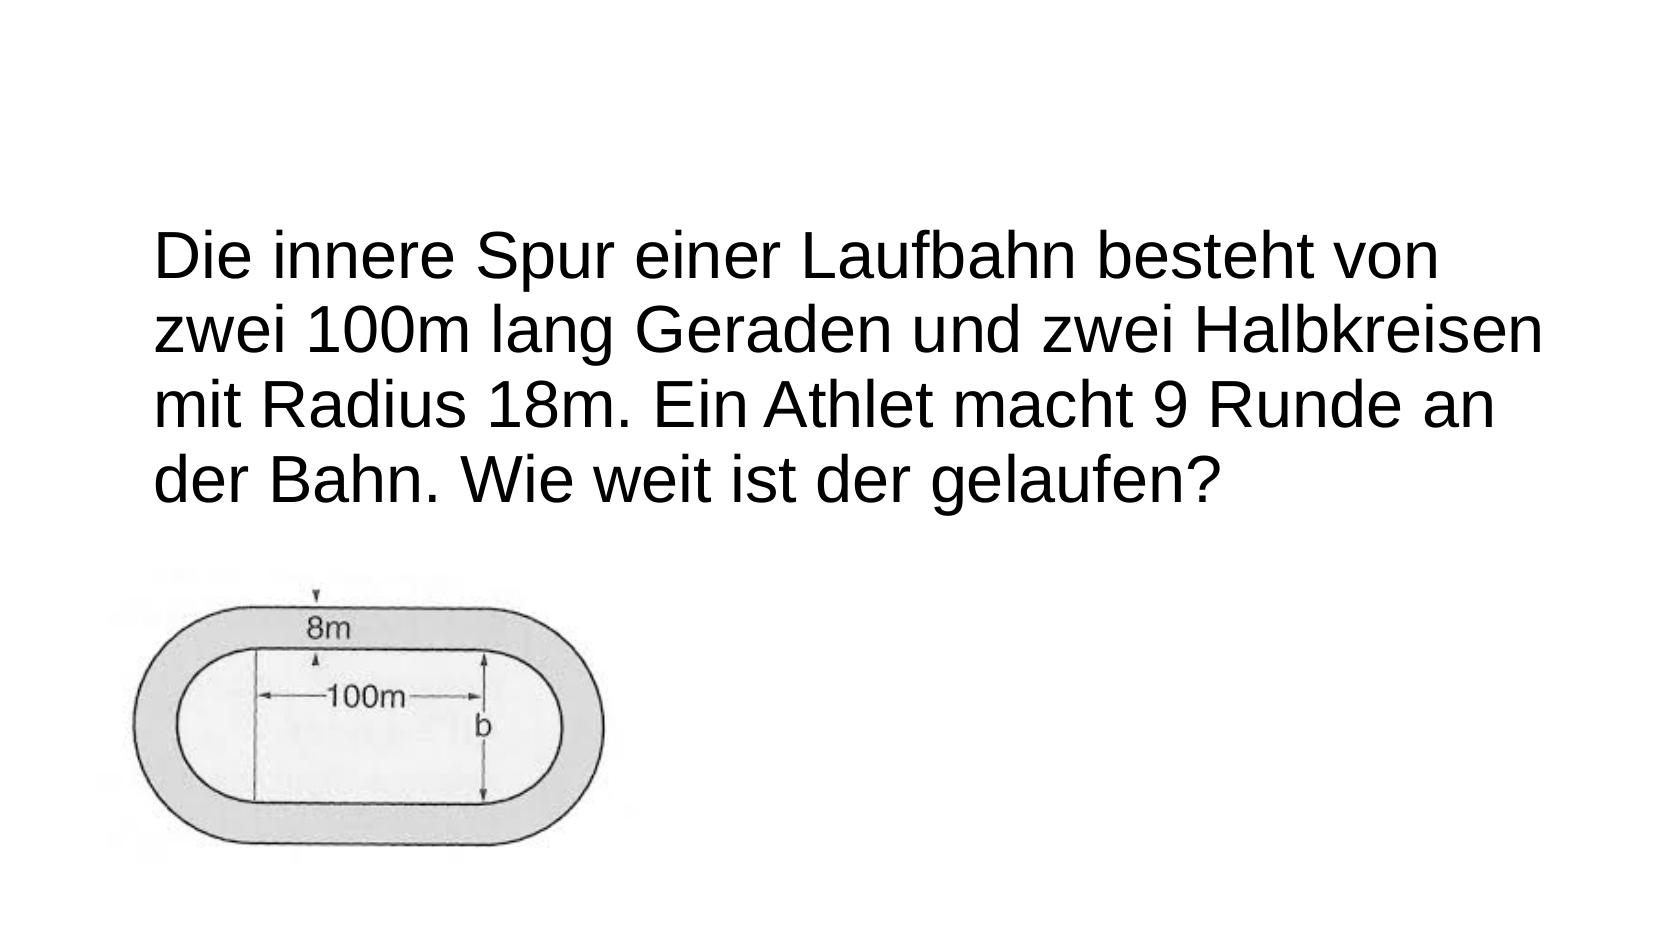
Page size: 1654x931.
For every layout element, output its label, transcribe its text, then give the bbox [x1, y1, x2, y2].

list Die innere Spur einer Laufbahn besteht von zwei 100m lang Geraden und zwei Halbkreisen mit Radius 18m. Ein Athlet macht 9 Runde an der Bahn. Wie weit ist der gelaufen? [82, 217, 1571, 758]
picture [94, 568, 649, 876]
